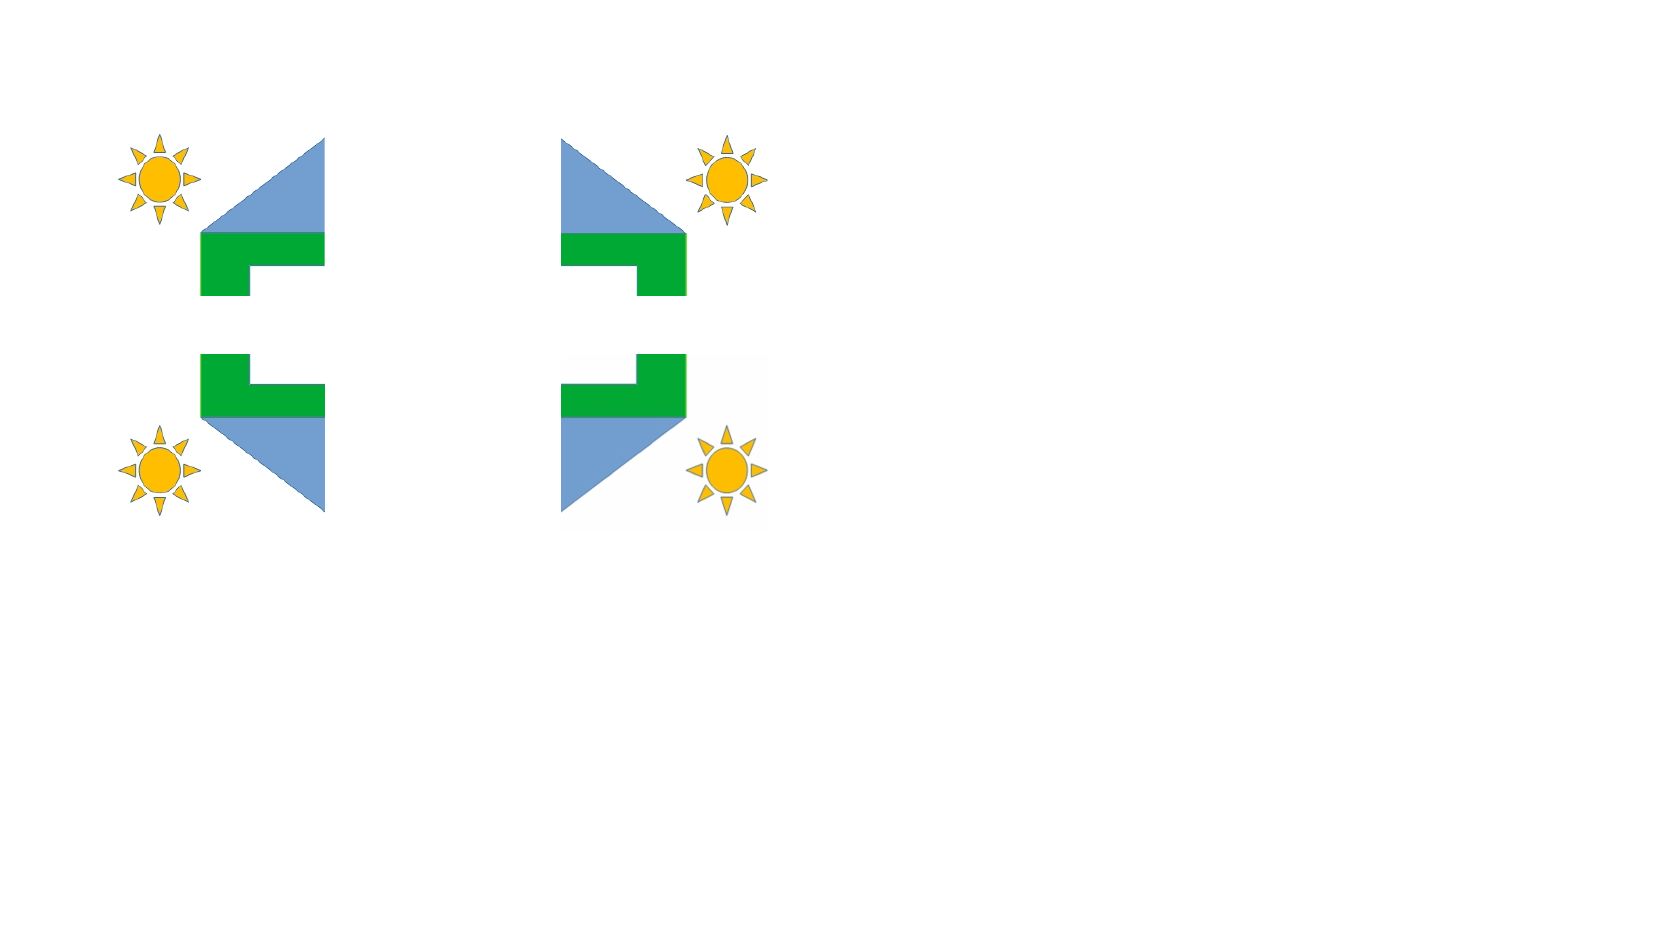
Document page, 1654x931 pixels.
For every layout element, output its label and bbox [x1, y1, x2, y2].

picture [561, 354, 768, 532]
picture [561, 118, 768, 296]
picture [118, 118, 325, 296]
picture [118, 354, 325, 532]
